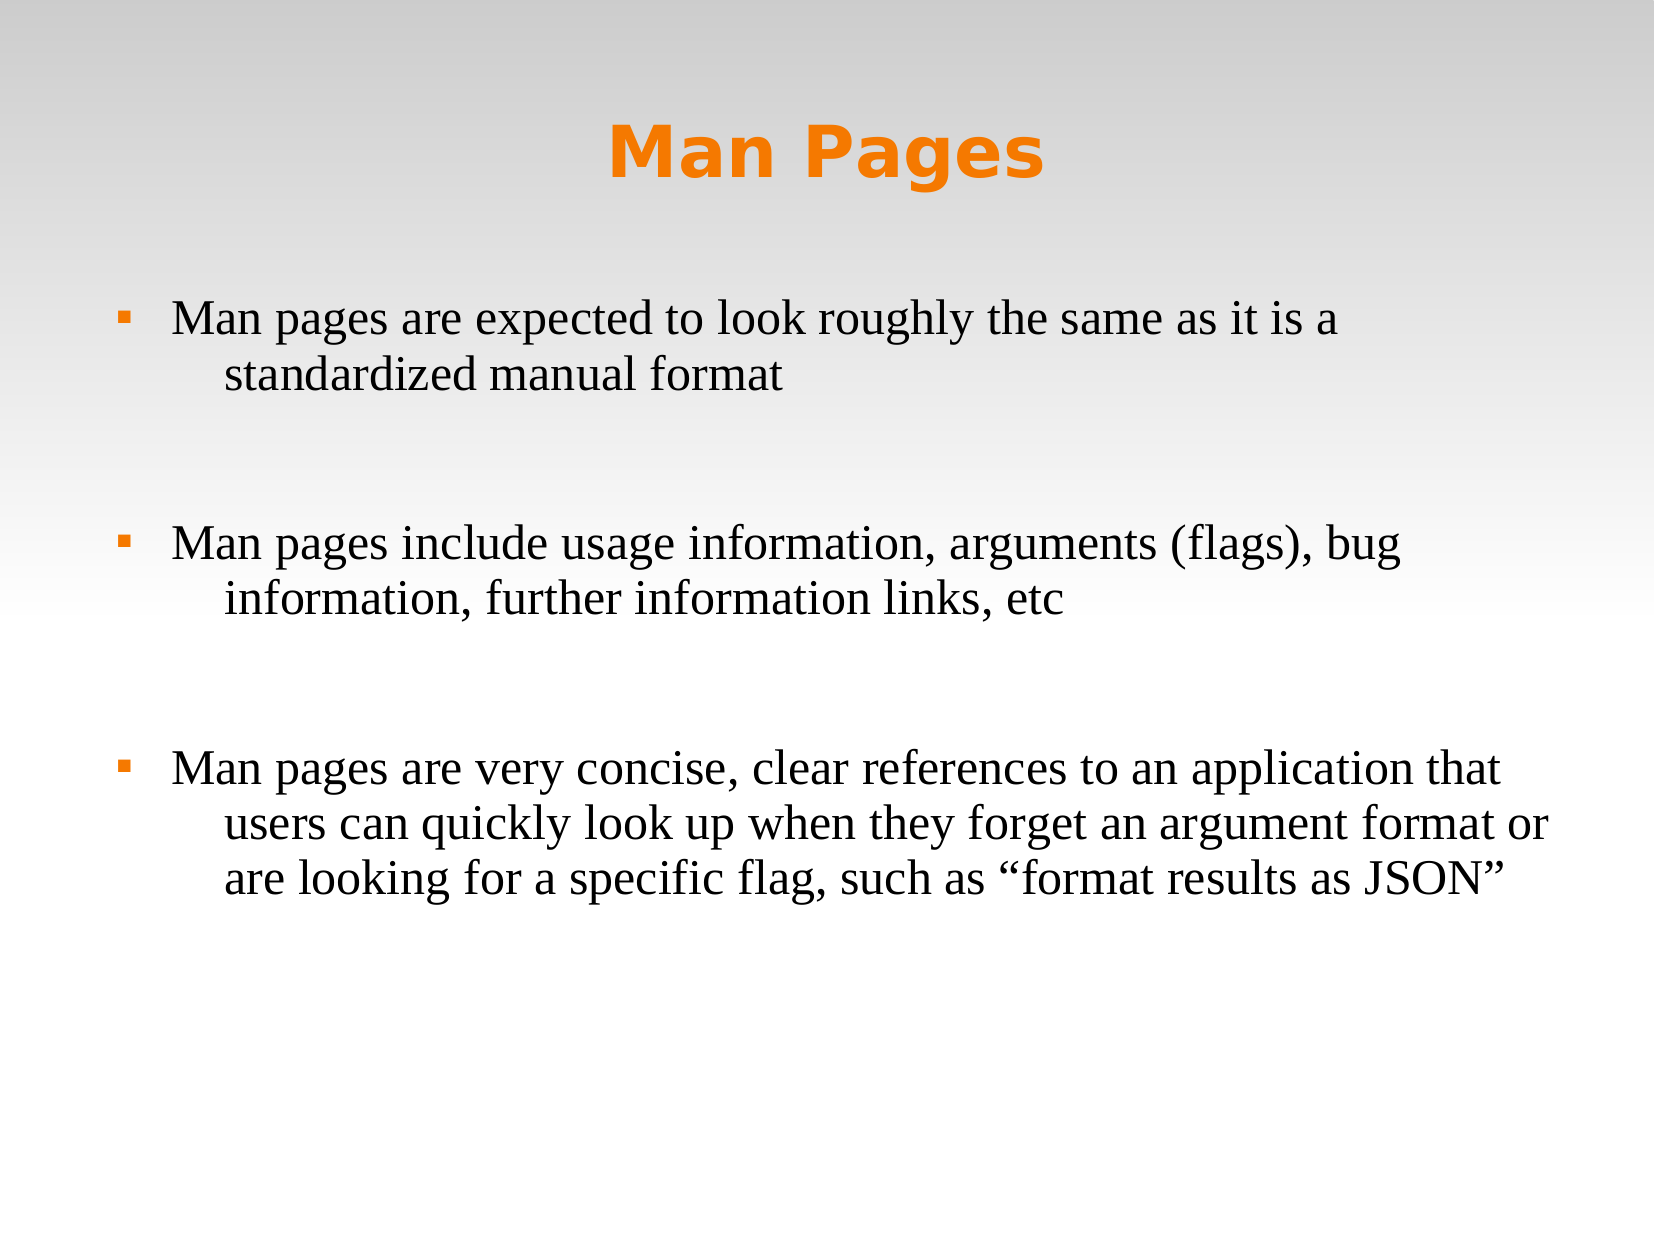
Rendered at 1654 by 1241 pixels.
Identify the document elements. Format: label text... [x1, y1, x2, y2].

title Man Pages [82, 49, 1571, 257]
list Man pages are expected to look roughly the same as it is a standardized manual format Man pages include usage information, arguments (flags), bug information, further information links, etc Man pages are very concise, clear references to an application that users can quickly look up when they forget an argument format or are looking for a specific flag, such as “format results as JSON” [82, 290, 1571, 1109]
